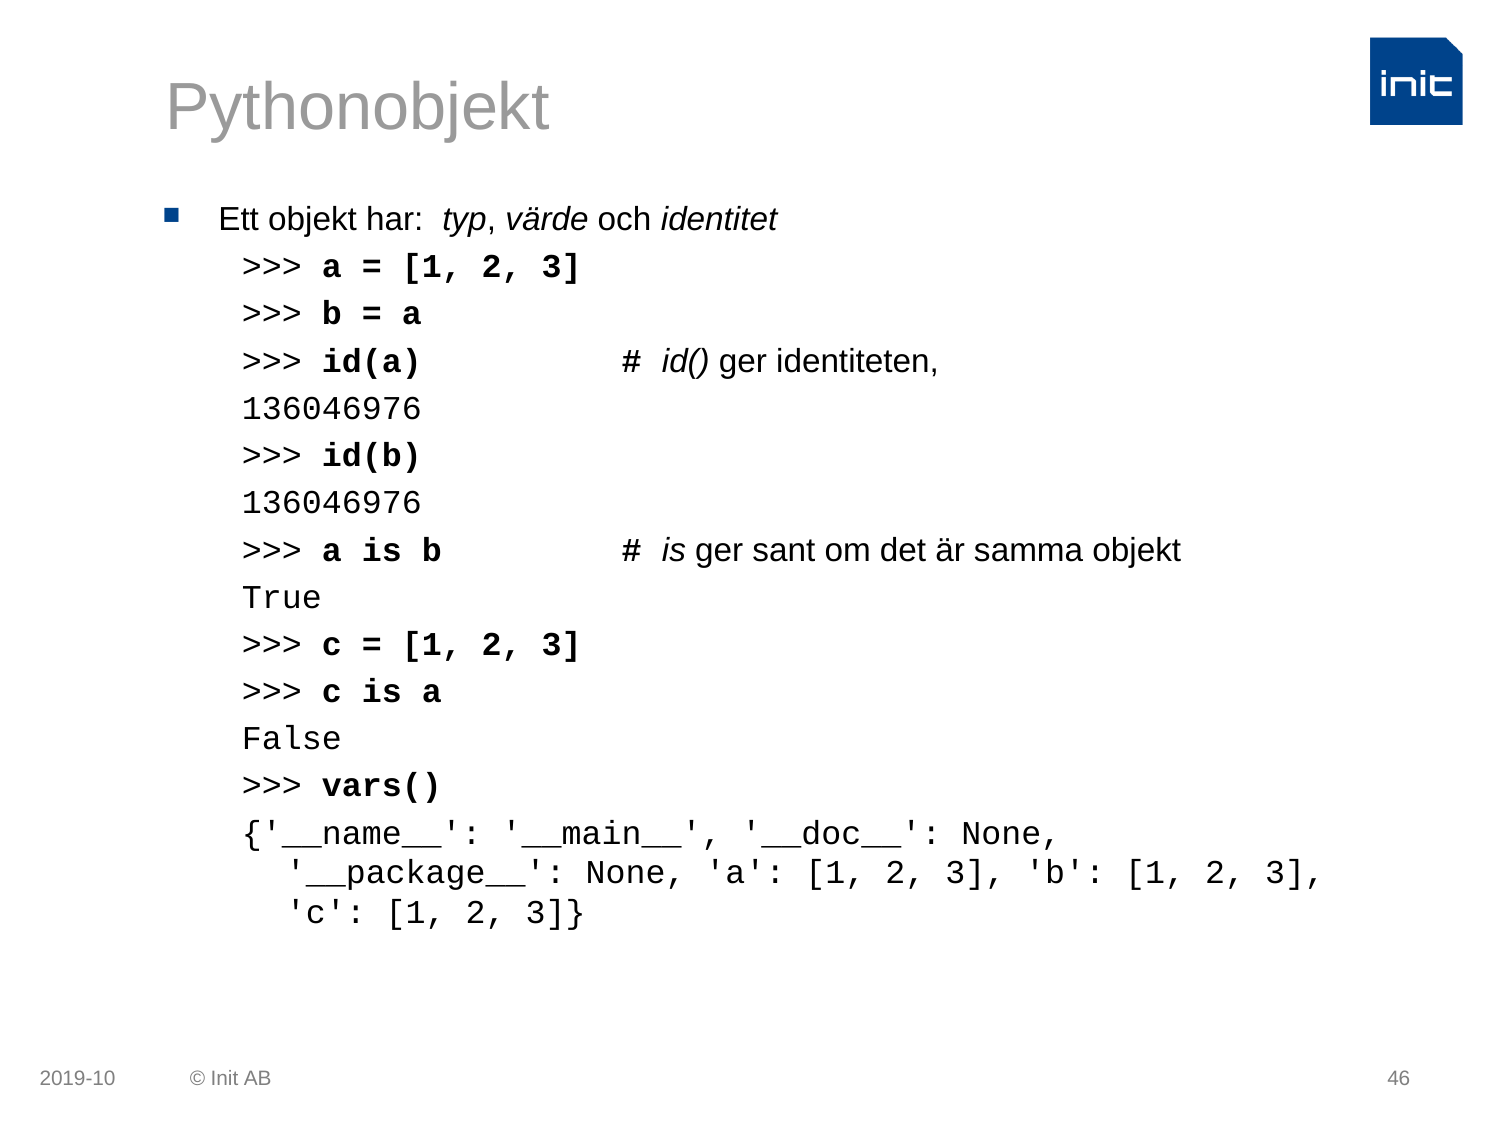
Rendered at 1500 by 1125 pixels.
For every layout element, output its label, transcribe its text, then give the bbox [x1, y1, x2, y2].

text_box <nummer> [1350, 1037, 1426, 1098]
text_box 2019-10 [24, 1037, 151, 1098]
text_box Pythonobjekt [150, 0, 1351, 151]
picture [1370, 37, 1463, 125]
text_box Ett objekt har: typ, värde och identitet >>> a = [1, 2, 3] >>> b = a >>> id(a) # id() ger identiteten, 136046976 >>> id(b) 136046976 >>> a is b # is ger sant om det är samma objekt True >>> c = [1, 2, 3] >>> c is a False >>> vars() {'__name__': '__main__', '__doc__': None, '__package__': None, 'a': [1, 2, 3], 'b': [1, 2, 3], 'c': [1, 2, 3]} [150, 189, 1351, 1001]
text_box © Init AB [174, 1037, 1326, 1098]
